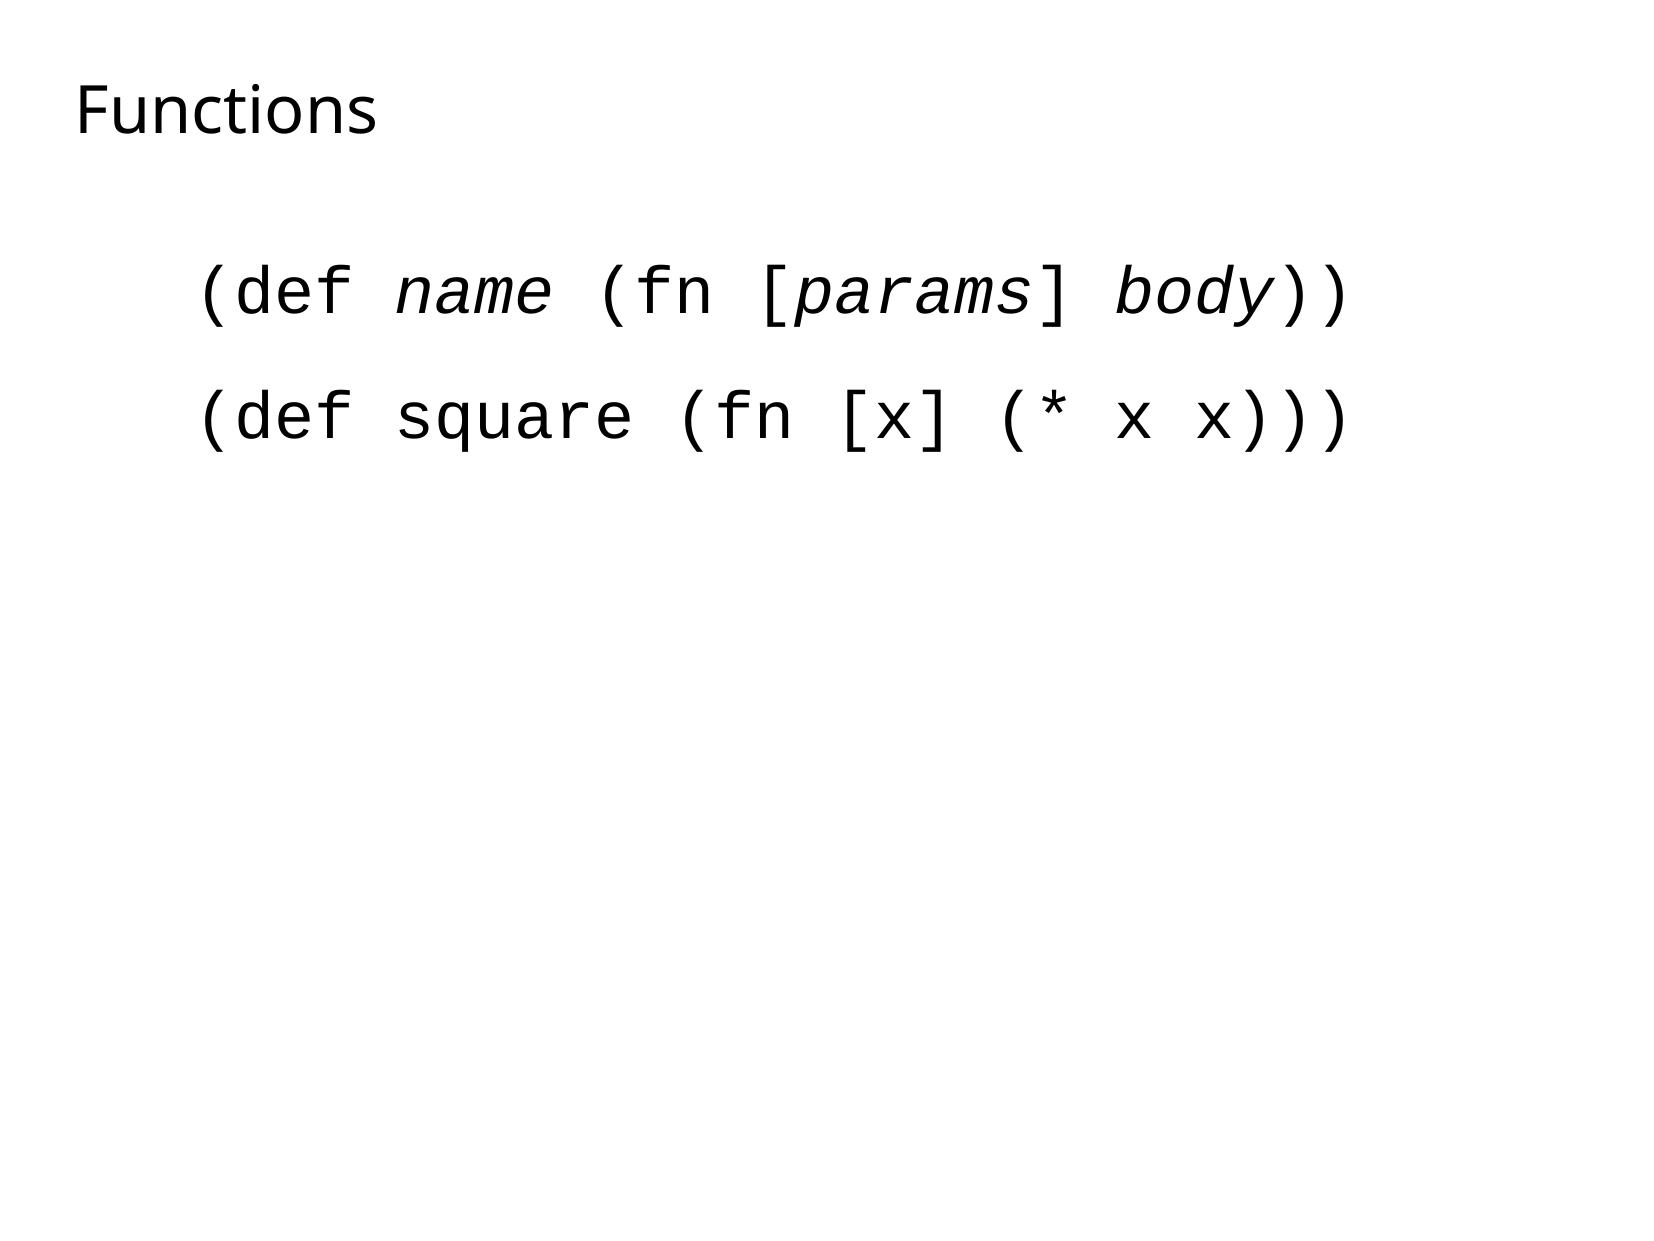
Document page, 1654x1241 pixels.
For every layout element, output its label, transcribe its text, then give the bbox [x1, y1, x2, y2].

text_box Functions [60, 59, 840, 169]
text_box (def name (fn [params] body)) (def square (fn [x] (* x x))) [180, 240, 1395, 495]
